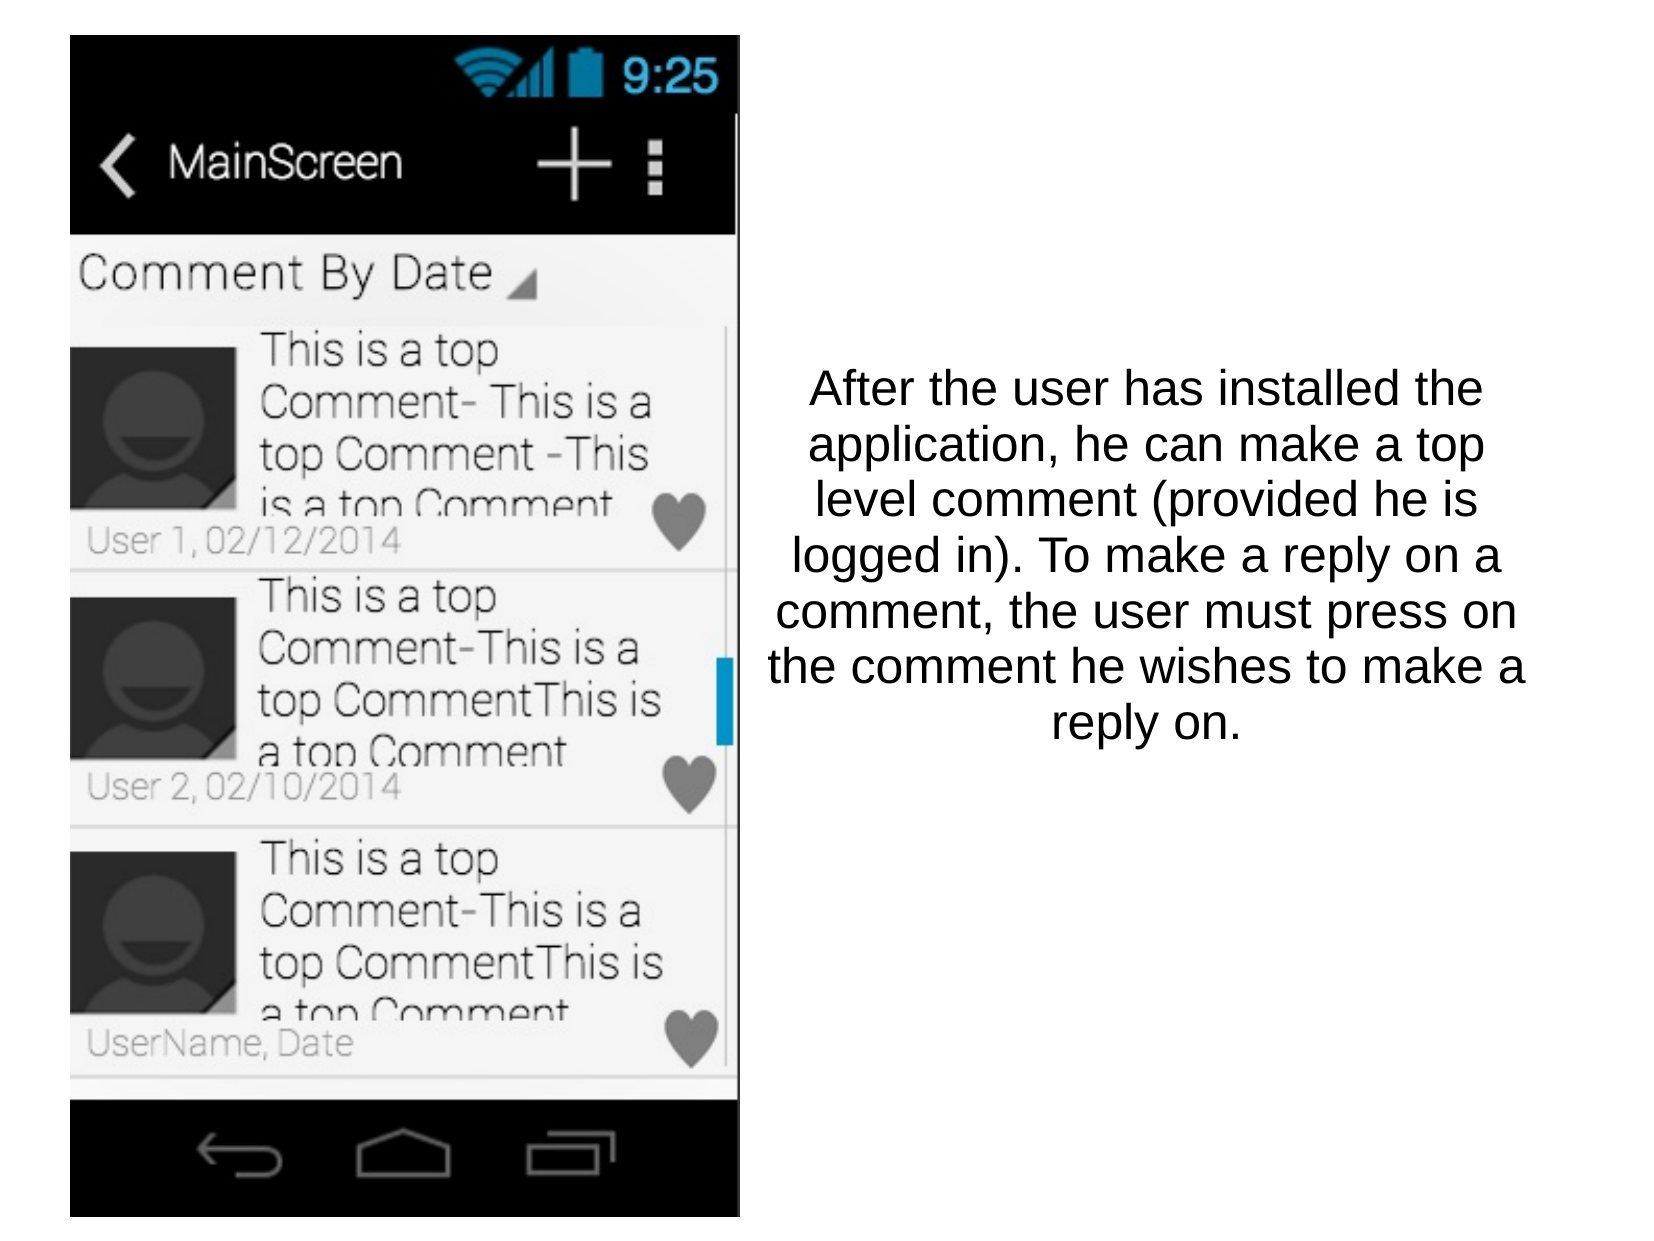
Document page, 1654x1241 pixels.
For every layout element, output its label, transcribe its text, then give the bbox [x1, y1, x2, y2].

subtitle After the user has installed the application, he can make a top level comment (provided he is logged in). To make a reply on a comment, the user must press on the comment he wishes to make a reply on. [755, 195, 1538, 915]
picture [70, 35, 740, 1217]
